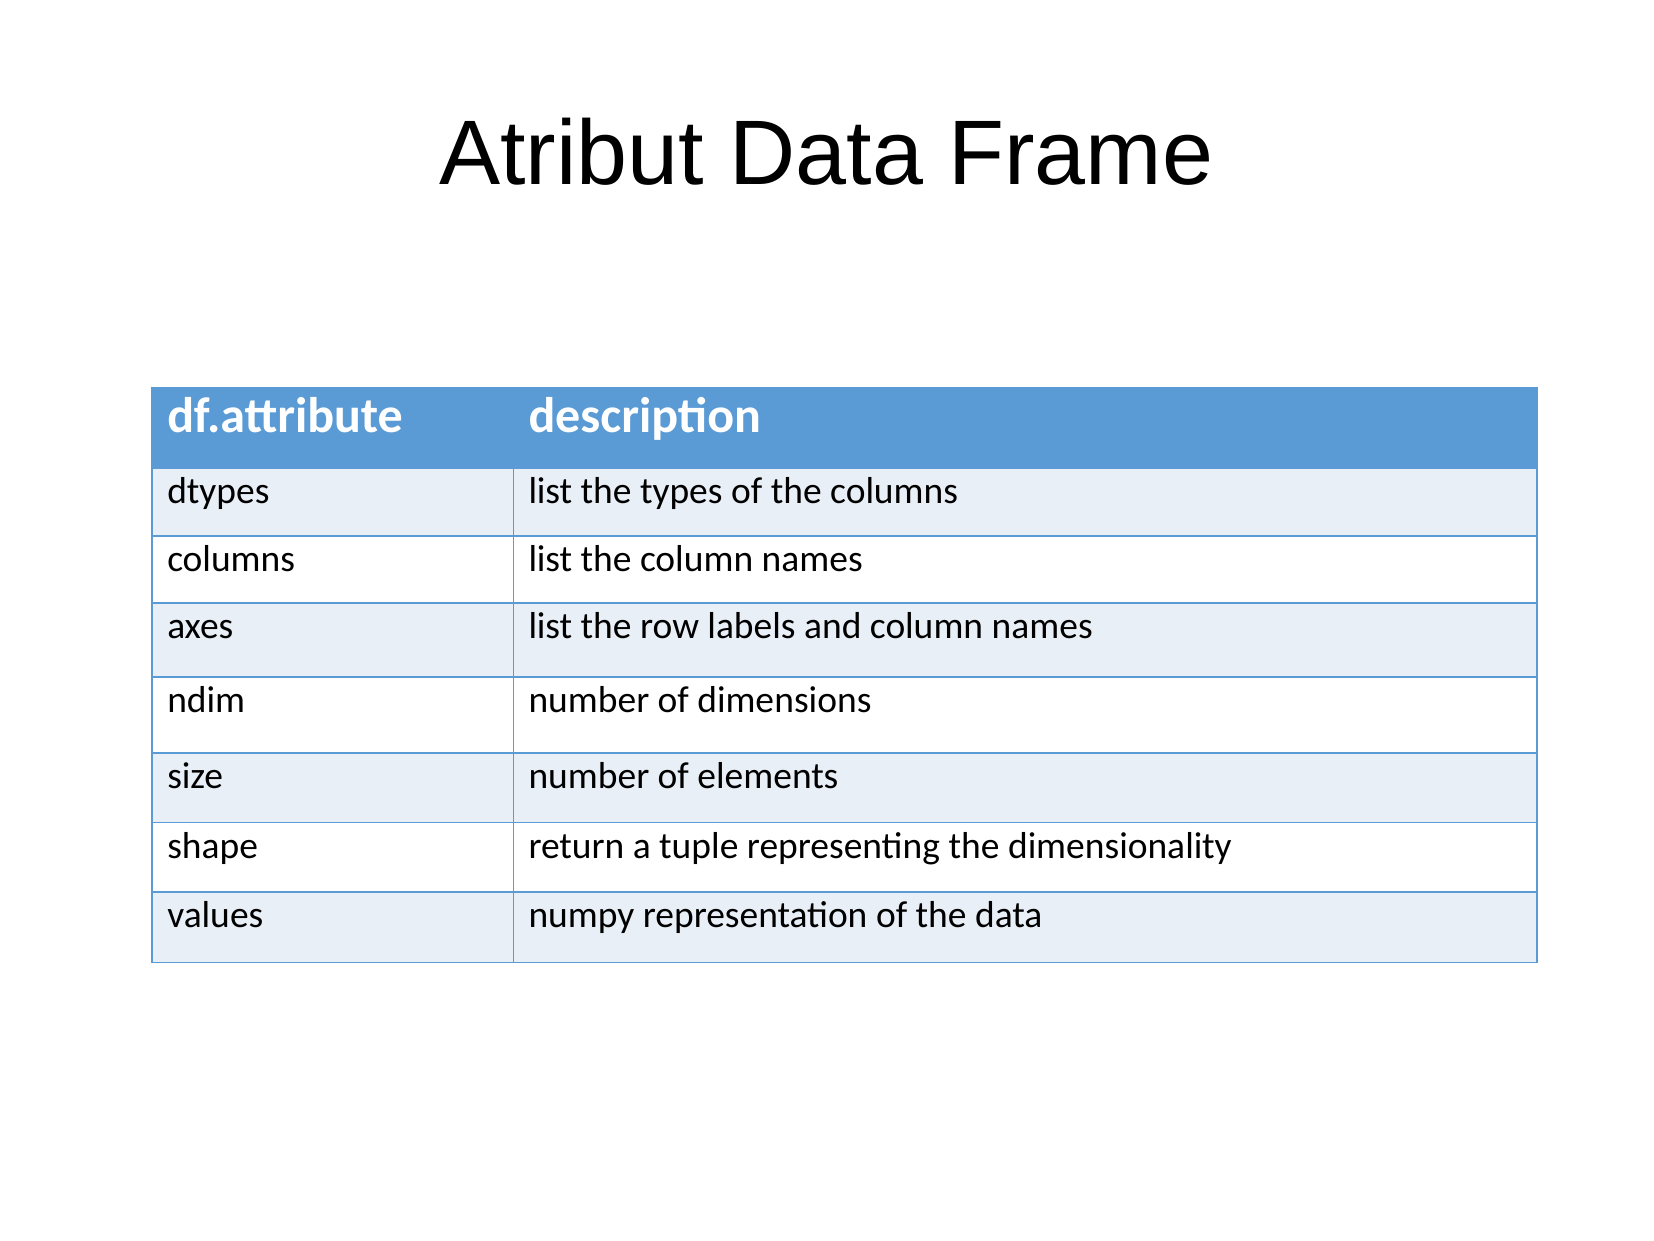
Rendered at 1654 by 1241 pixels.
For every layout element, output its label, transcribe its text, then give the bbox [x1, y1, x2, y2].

table_cell ndim [153, 678, 513, 752]
table_cell values [153, 893, 513, 962]
table_cell shape [153, 823, 513, 891]
table_cell axes [153, 604, 513, 676]
table_cell number of dimensions [514, 678, 1536, 752]
table_cell size [153, 754, 513, 822]
table_cell dtypes [153, 469, 513, 535]
table_cell list the row labels and column names [514, 604, 1536, 676]
table_header df.attribute [153, 389, 513, 467]
table_cell columns [153, 537, 513, 602]
table_cell return a tuple representing the dimensionality [514, 823, 1536, 891]
table_cell list the types of the columns [514, 469, 1536, 535]
table_cell numpy representation of the data [514, 893, 1536, 962]
table_cell number of elements [514, 754, 1536, 822]
title Atribut Data Frame [82, 49, 1571, 257]
table_cell list the column names [514, 537, 1536, 602]
table_header description [514, 389, 1536, 467]
